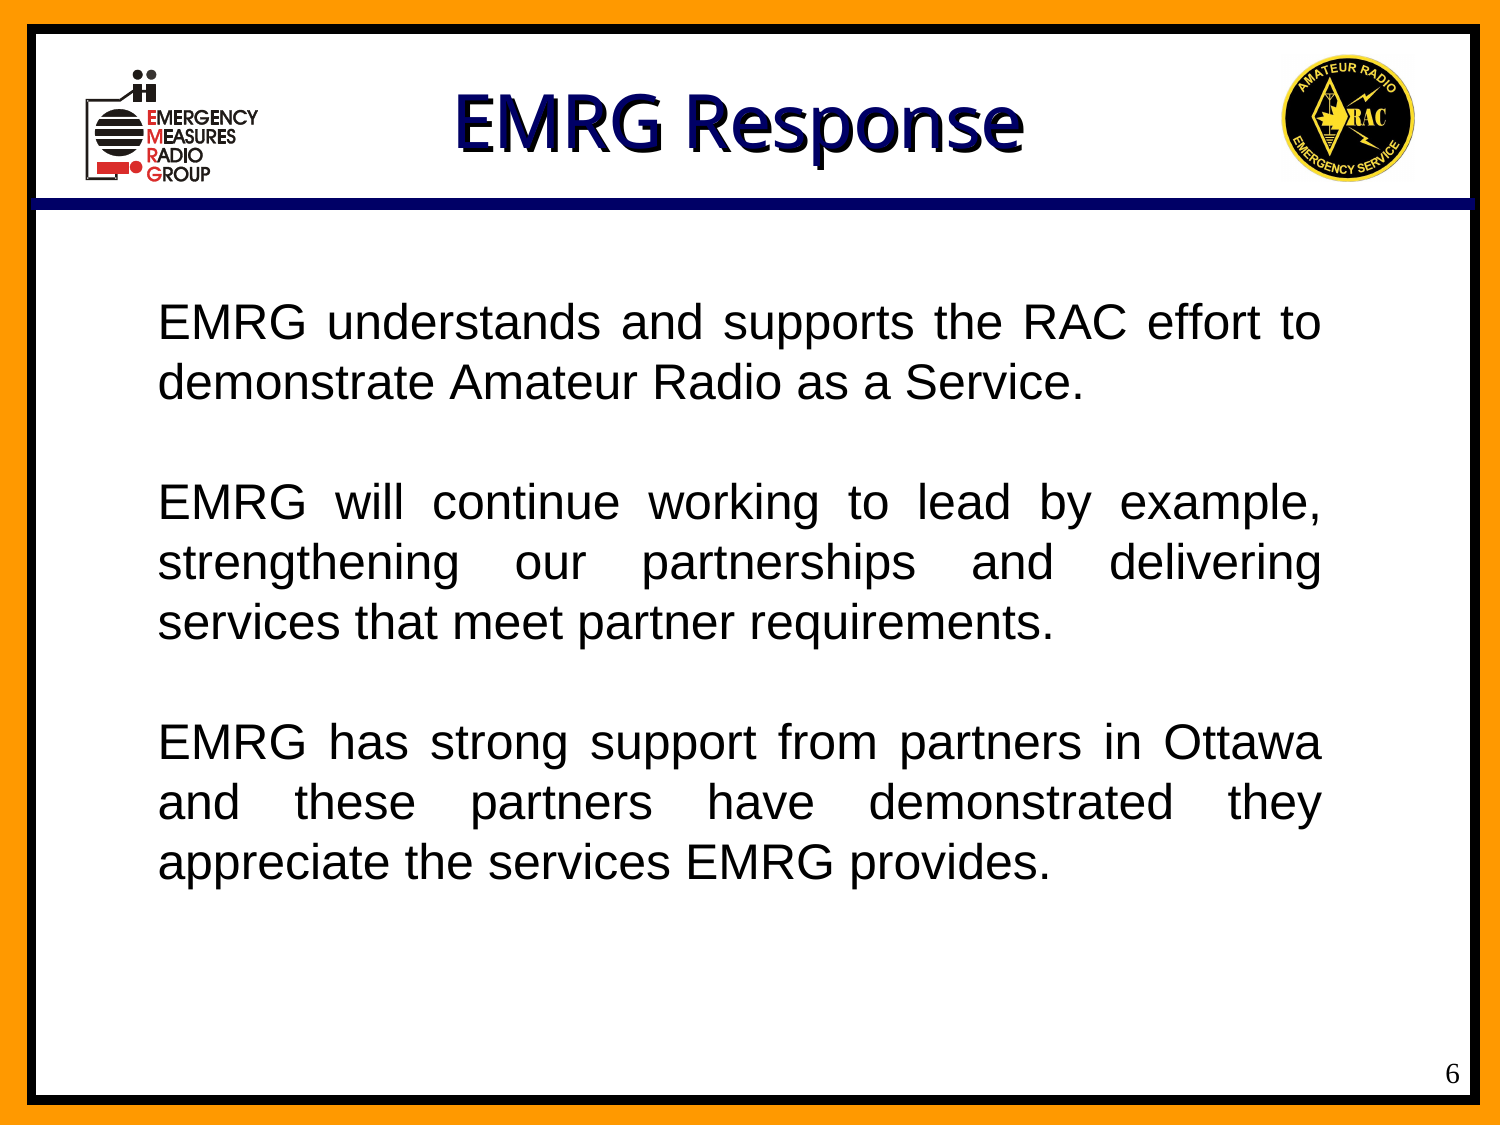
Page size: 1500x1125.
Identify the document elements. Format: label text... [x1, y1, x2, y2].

text_box EMRG understands and supports the RAC effort to demonstrate Amateur Radio as a Service. EMRG will continue working to lead by example, strengthening our partnerships and delivering services that meet partner requirements. EMRG has strong support from partners in Ottawa and these partners have demonstrated they appreciate the services EMRG provides. [142, 281, 1338, 897]
picture [1281, 54, 1415, 182]
text_box EMRG Response [251, 75, 1225, 173]
